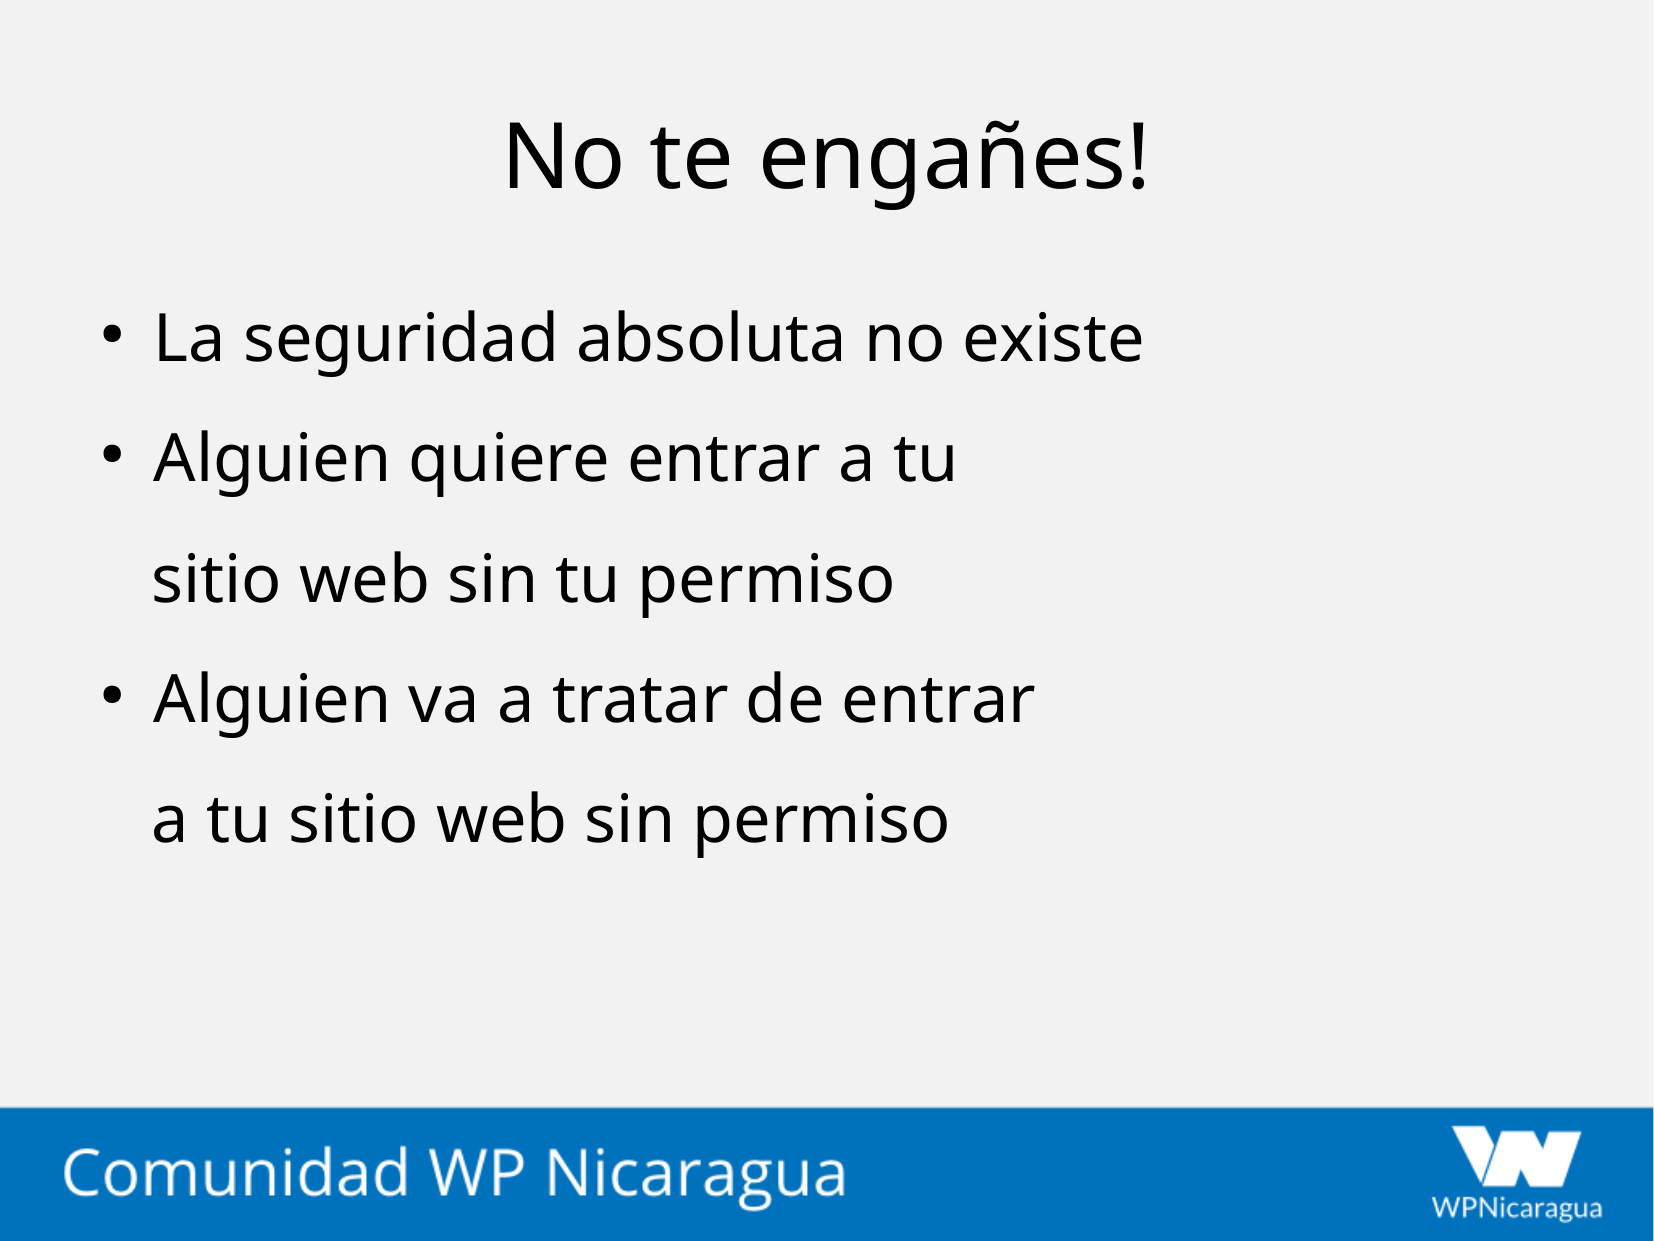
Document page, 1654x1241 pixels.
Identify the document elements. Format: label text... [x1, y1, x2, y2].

list La seguridad absoluta no existe Alguien quiere entrar a tu sitio web sin tu permiso Alguien va a tratar de entrar a tu sitio web sin permiso [82, 290, 1571, 1010]
picture [0, 0, 1654, 1241]
title No te engañes! [82, 49, 1571, 257]
